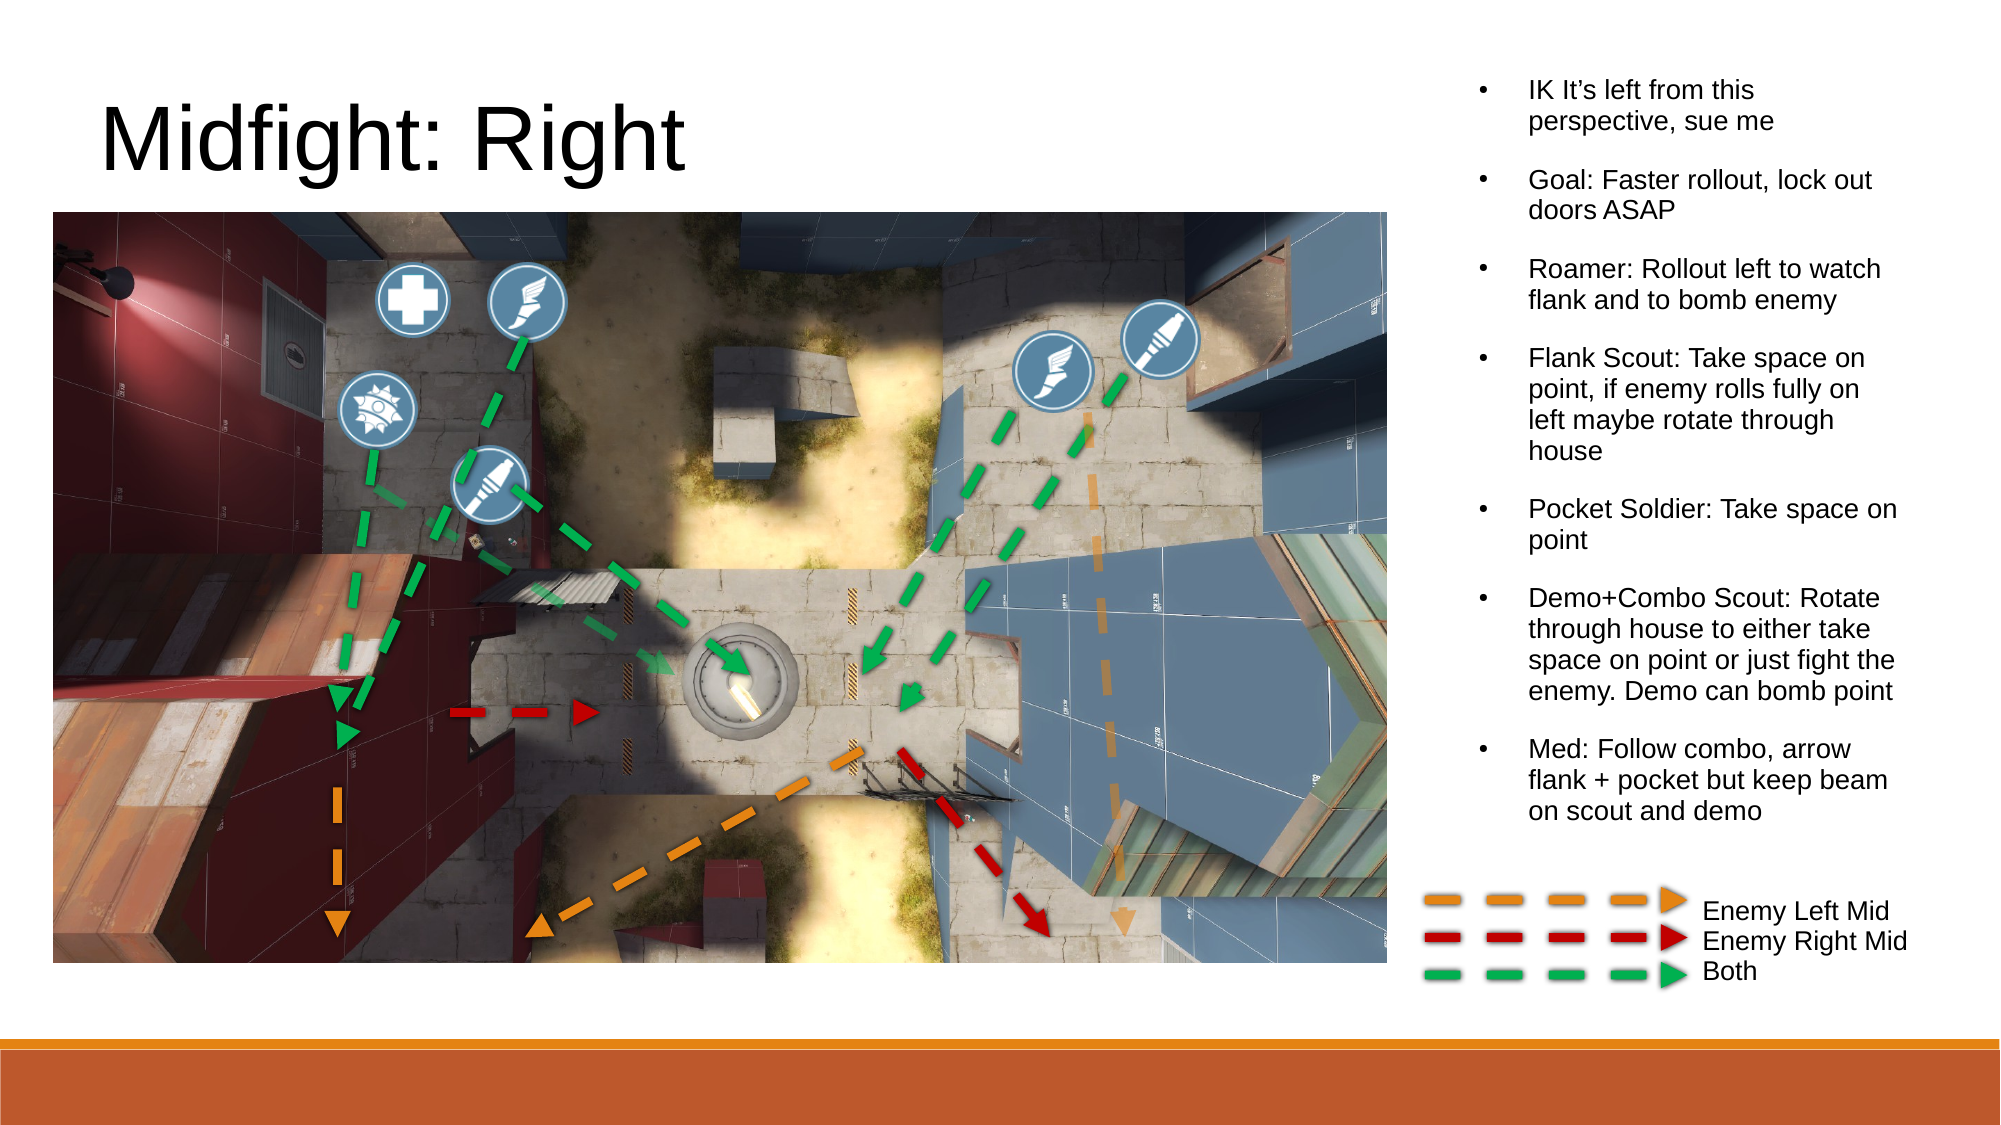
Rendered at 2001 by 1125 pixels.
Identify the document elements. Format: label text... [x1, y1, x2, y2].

list IK It’s left from this perspective, sue me Goal: Faster rollout, lock out doors ASAP Roamer: Rollout left to watch flank and to bomb enemy Flank Scout: Take space on point, if enemy rolls fully on left maybe rotate through house Pocket Soldier: Take space on point Demo+Combo Scout: Rotate through house to either take space on point or just fight the enemy. Demo can bomb point Med: Follow combo, arrow flank + pocket but keep beam on scout and demo [1461, 75, 1900, 863]
text_box Enemy Left Mid Enemy Right Mid Both [1687, 888, 1951, 1024]
title Midfight: Right [99, 44, 1900, 233]
picture [53, 212, 1387, 963]
